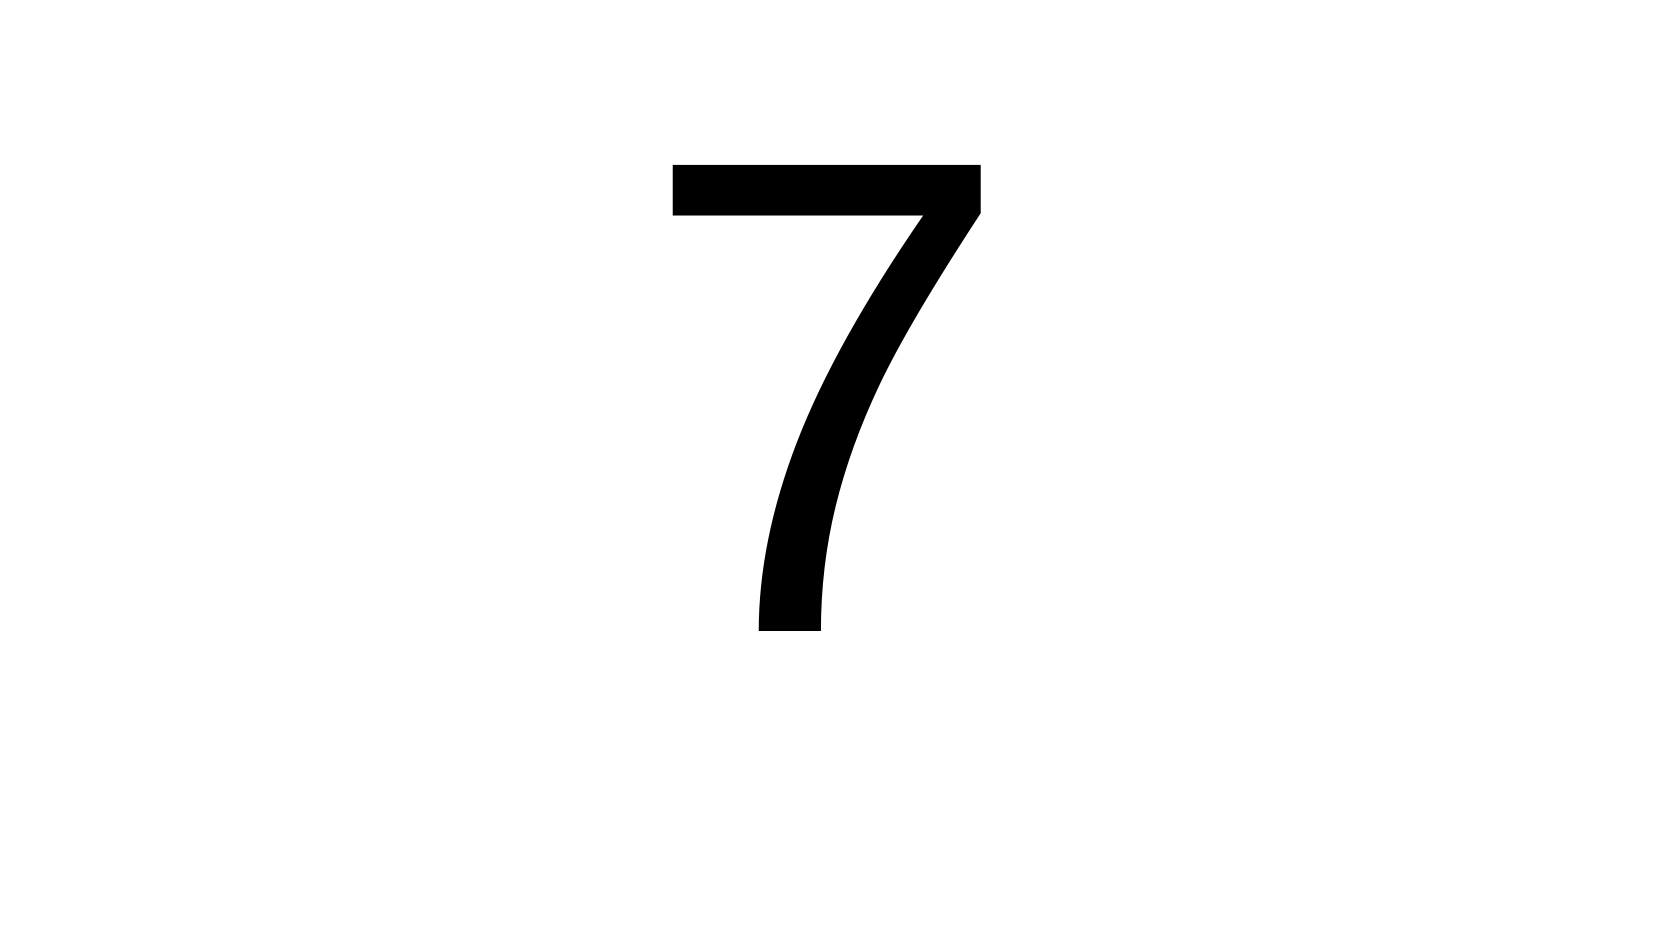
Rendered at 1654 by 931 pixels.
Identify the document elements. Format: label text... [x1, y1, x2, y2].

subtitle 7 [82, 18, 1571, 776]
